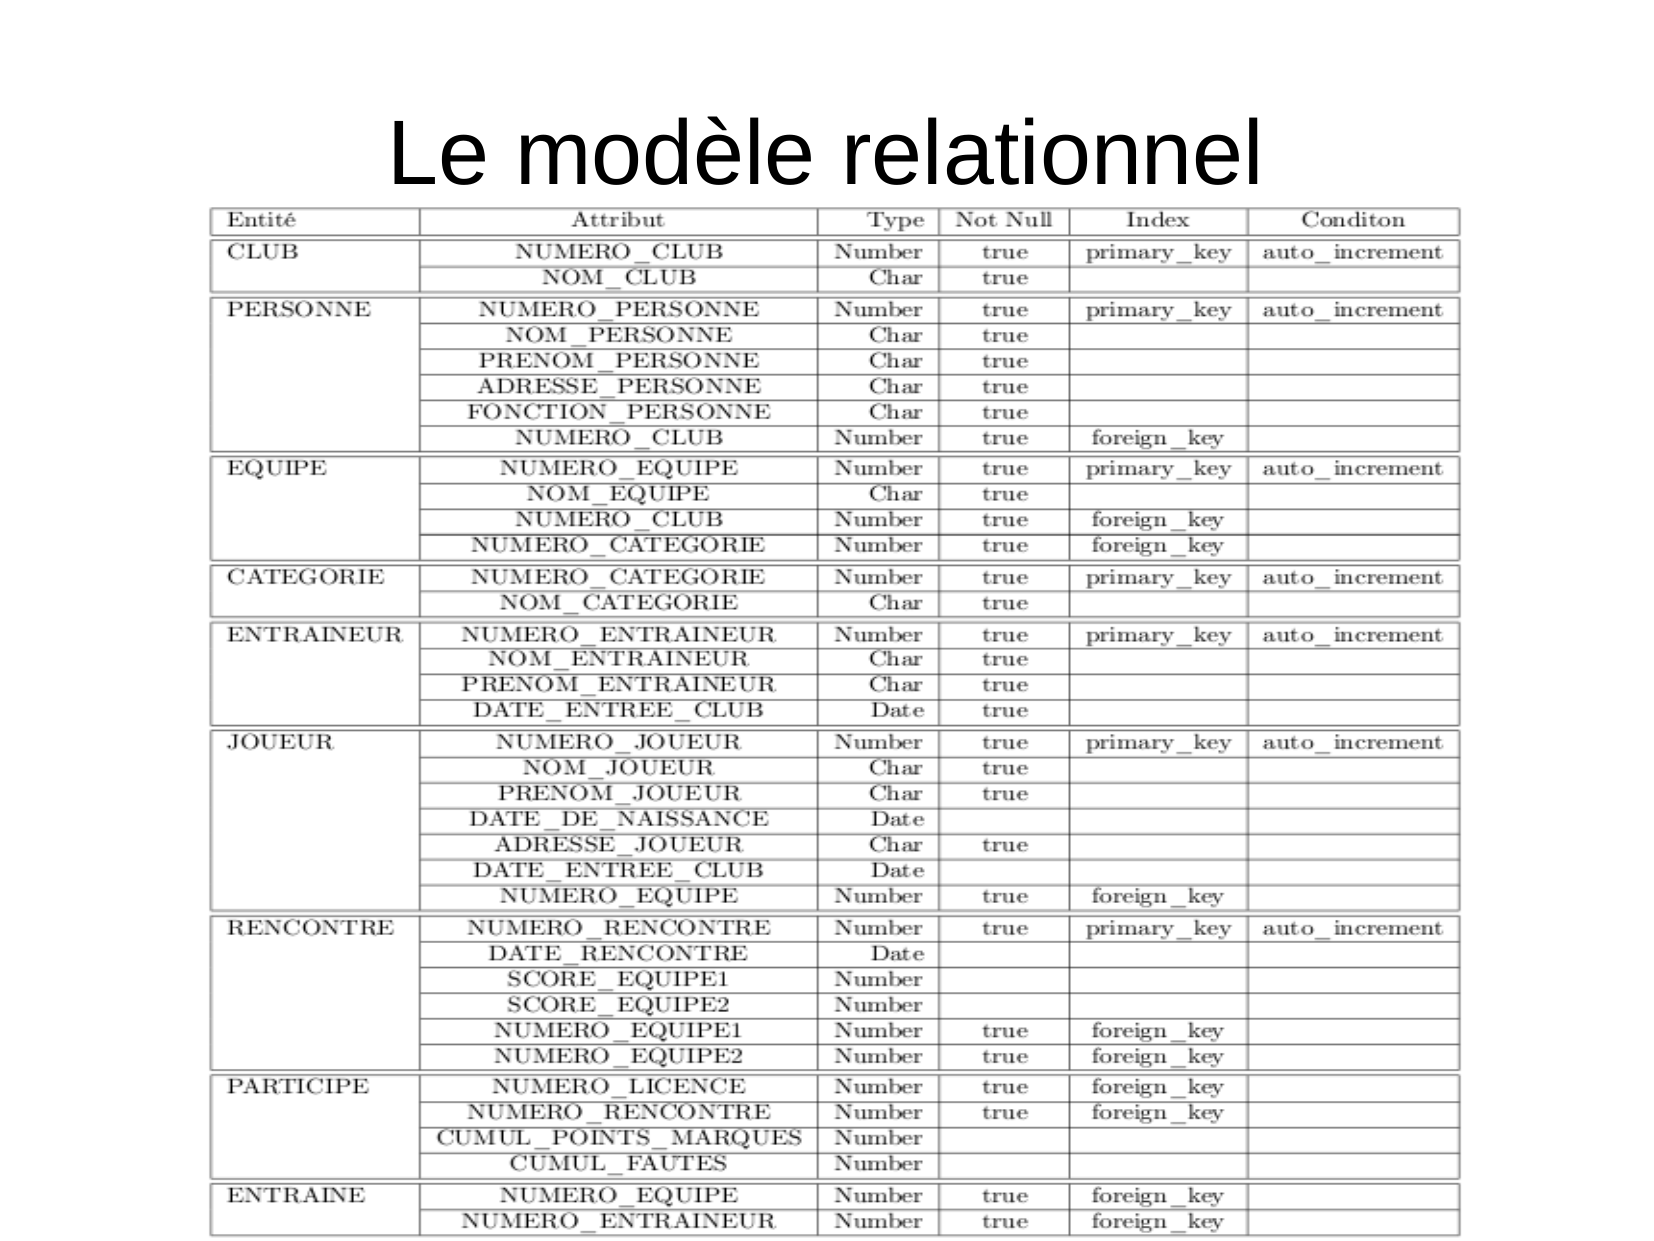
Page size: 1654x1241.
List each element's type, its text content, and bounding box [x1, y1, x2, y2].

picture [206, 206, 1465, 1241]
title Le modèle relationnel [82, 56, 1571, 250]
